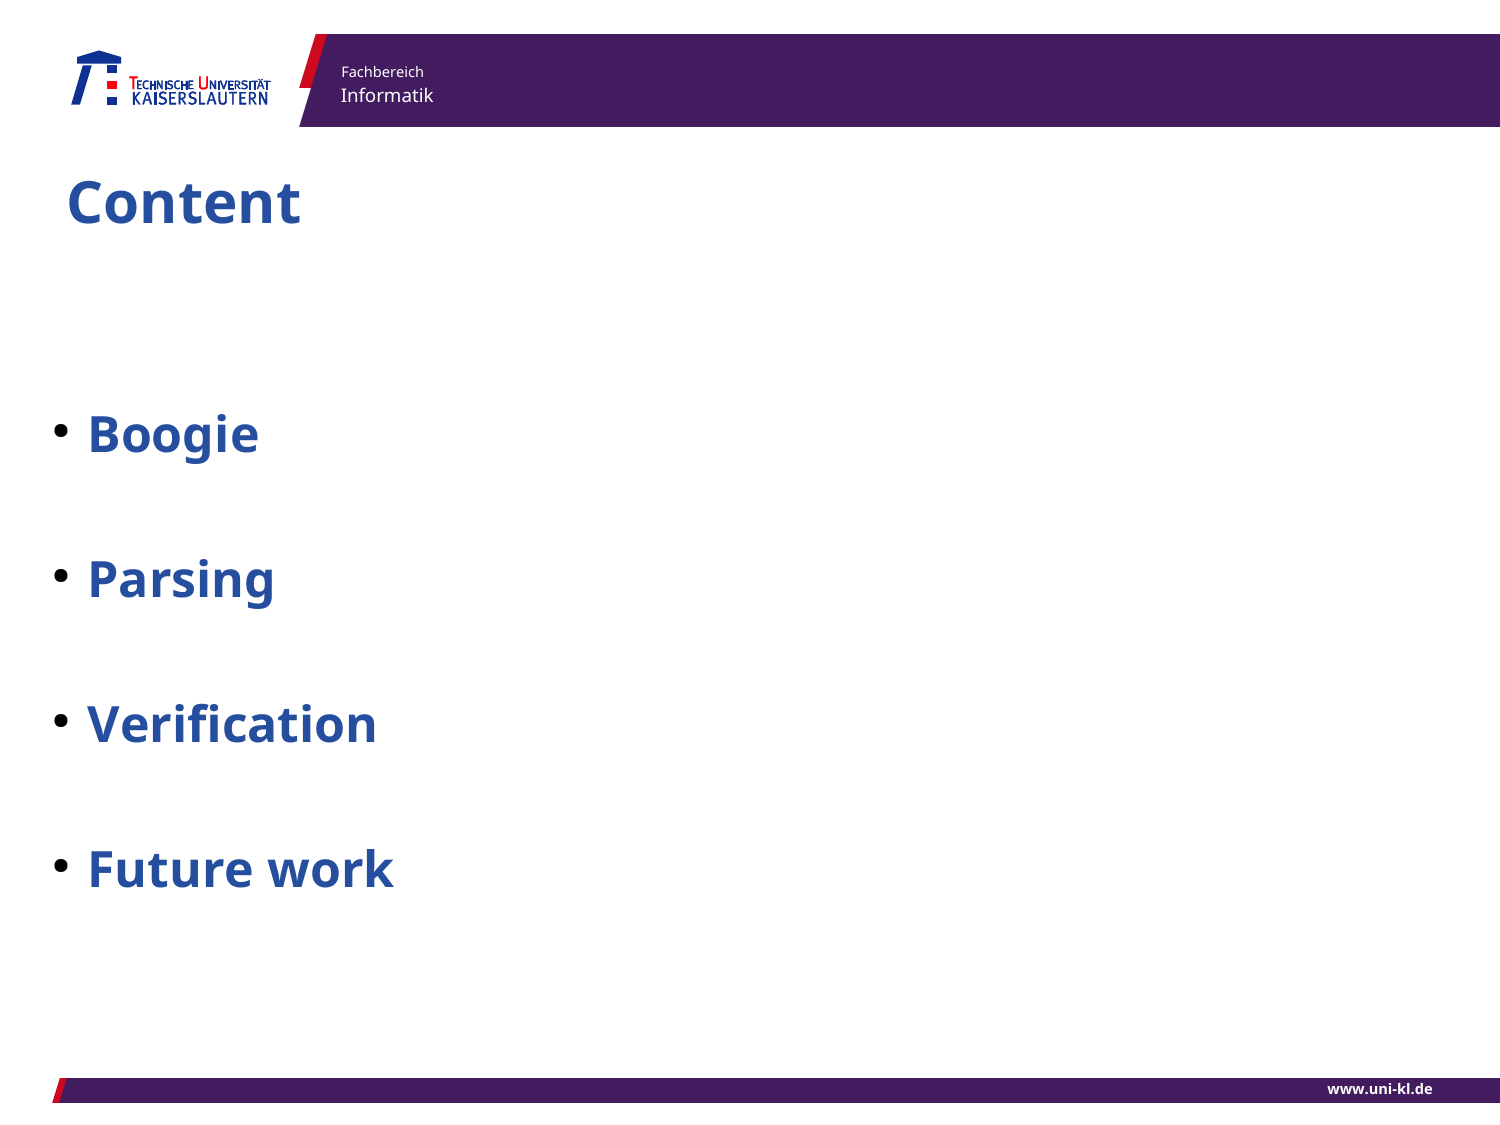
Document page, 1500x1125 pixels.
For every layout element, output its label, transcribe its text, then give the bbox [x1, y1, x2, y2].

subtitle Boogie Parsing Verification Future work [52, 262, 1426, 1038]
title Content [52, 157, 1426, 243]
picture [298, 33, 1500, 128]
picture [51, 1077, 1500, 1104]
